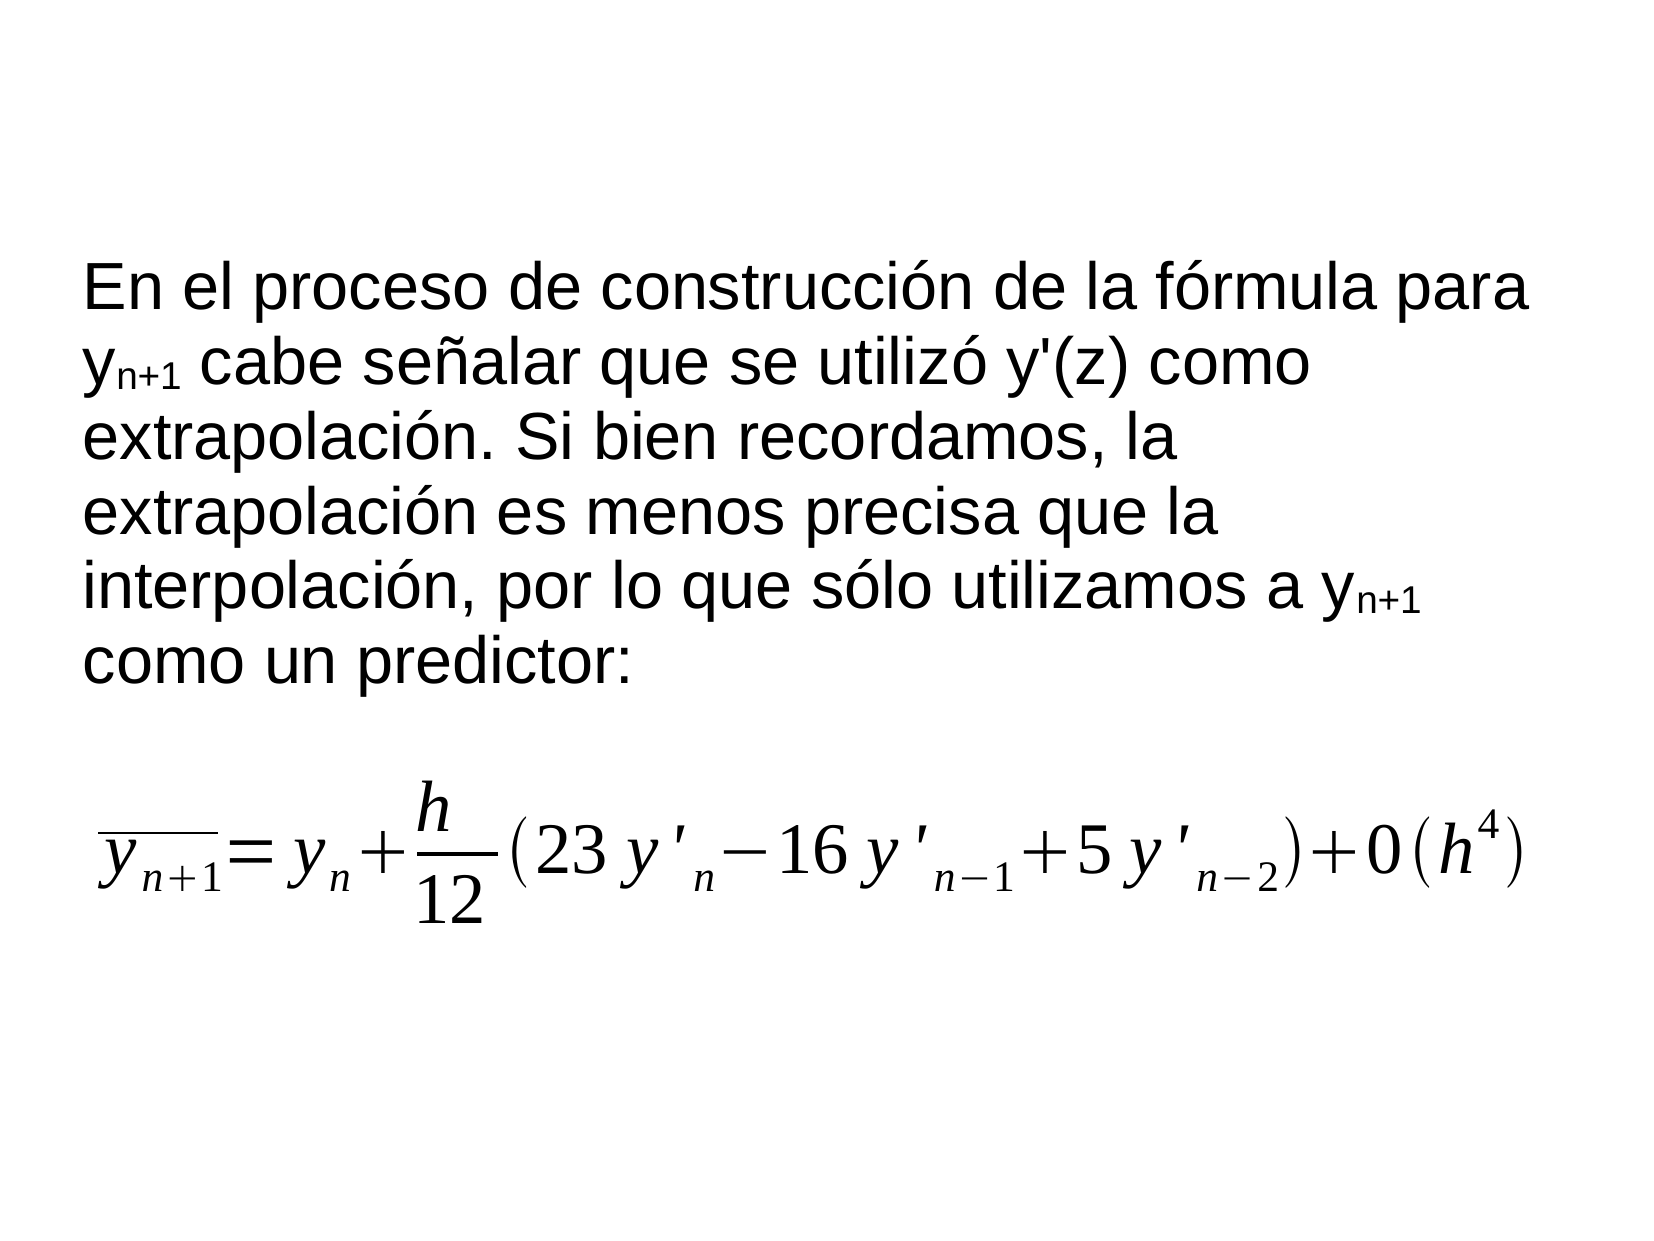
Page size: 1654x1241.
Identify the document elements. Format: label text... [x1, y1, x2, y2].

subtitle En el proceso de construcción de la fórmula para yn+1 cabe señalar que se utilizó y'(z) como extrapolación. Si bien recordamos, la extrapolación es menos precisa que la interpolación, por lo que sólo utilizamos a yn+1 como un predictor: [82, 227, 1571, 720]
chart [88, 767, 1533, 940]
